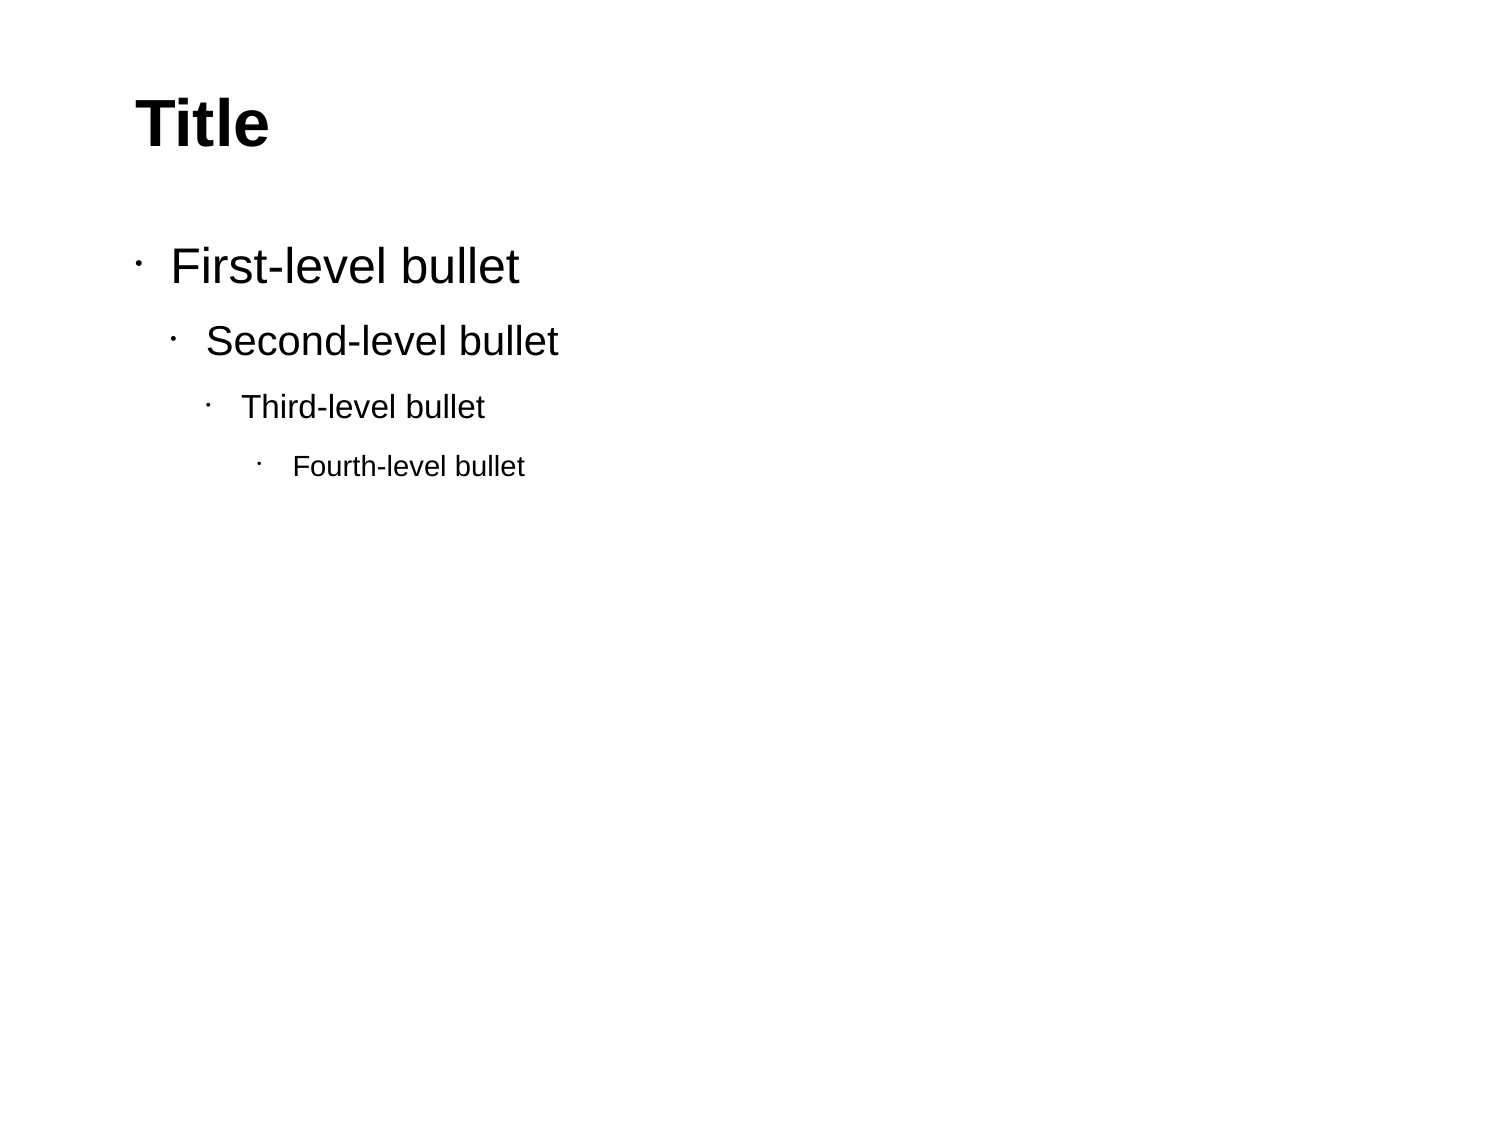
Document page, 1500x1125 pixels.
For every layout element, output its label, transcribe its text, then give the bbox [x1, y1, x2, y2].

list First-level bullet Second-level bullet Third-level bullet Fourth-level bullet [135, 238, 1372, 982]
title Title [135, 41, 1372, 204]
